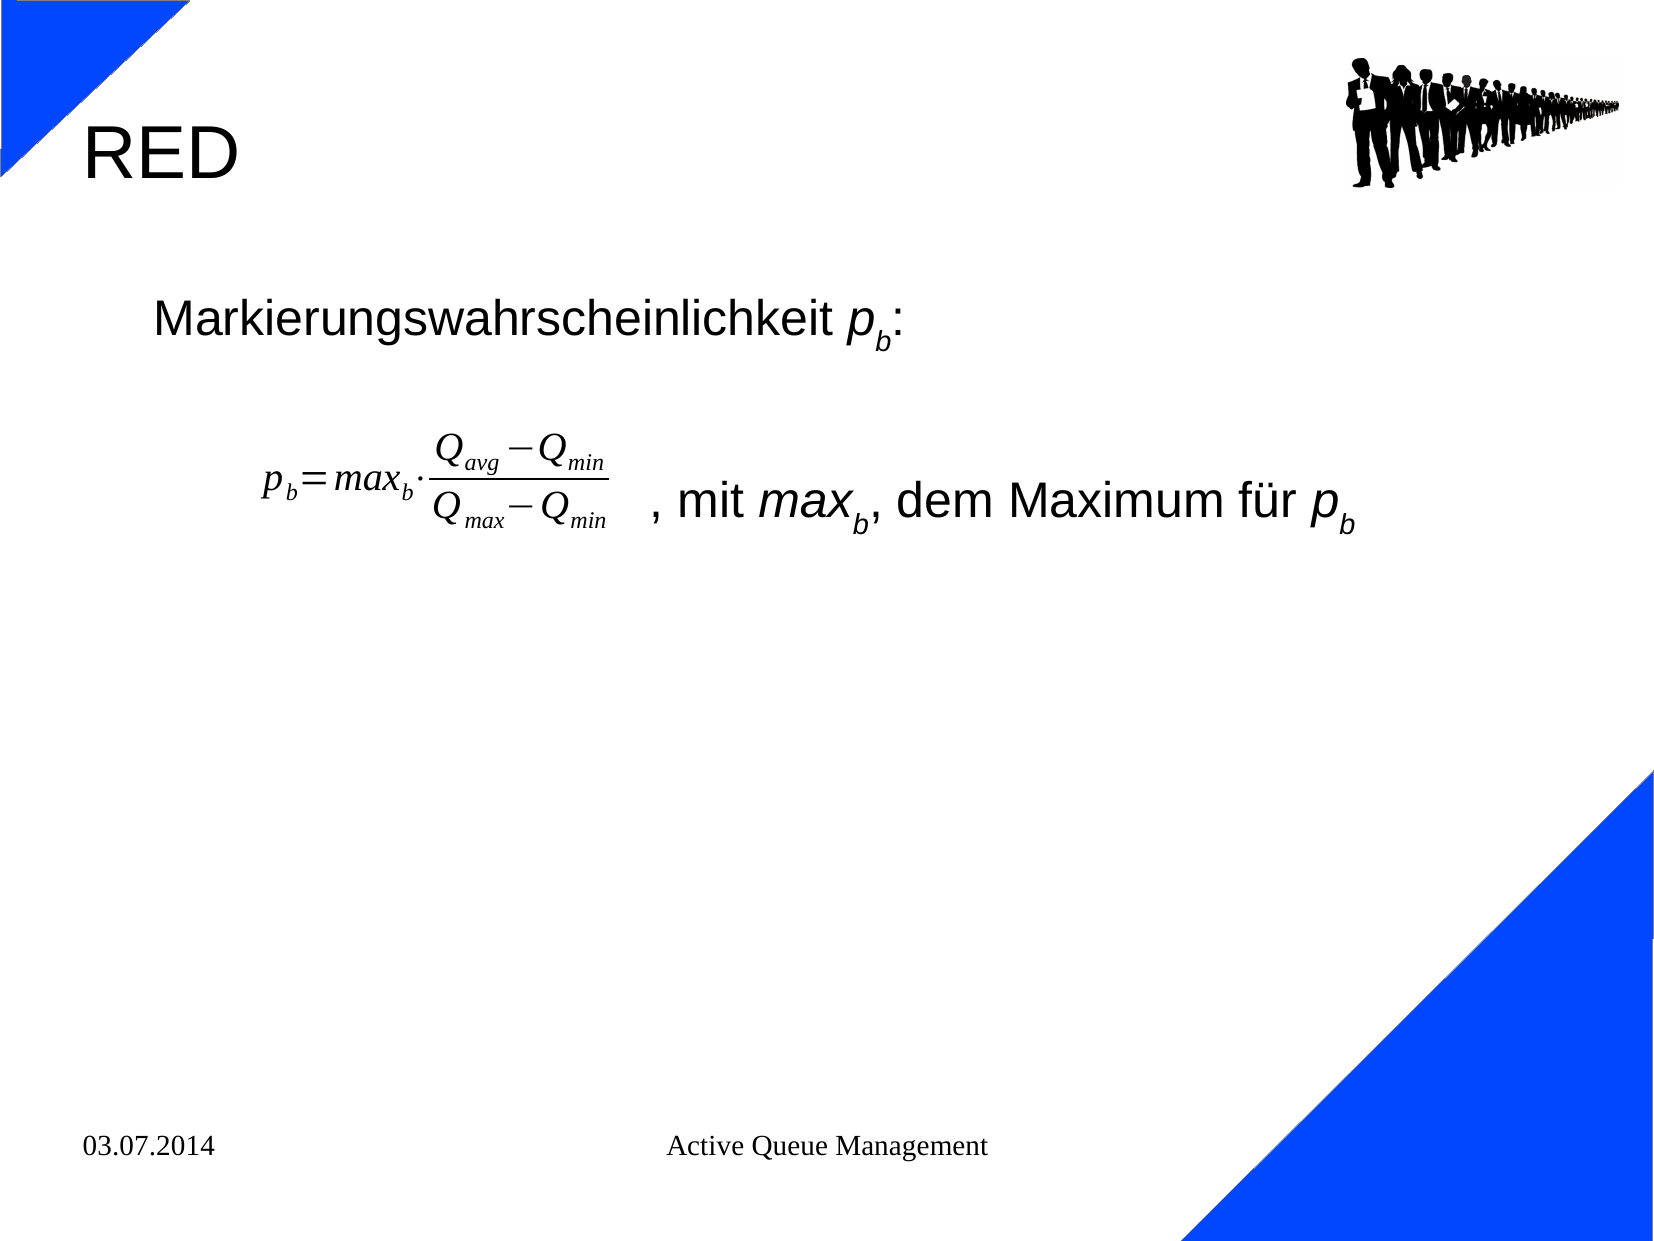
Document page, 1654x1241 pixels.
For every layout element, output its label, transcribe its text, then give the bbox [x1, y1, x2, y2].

text_box [0, 0, 190, 177]
chart [248, 425, 621, 535]
picture [1346, 58, 1619, 188]
text_box [1180, 770, 1654, 1241]
list Markierungswahrscheinlichkeit pb: , mit maxb, dem Maximum für pb [82, 290, 1571, 1109]
title RED [82, 49, 1571, 257]
